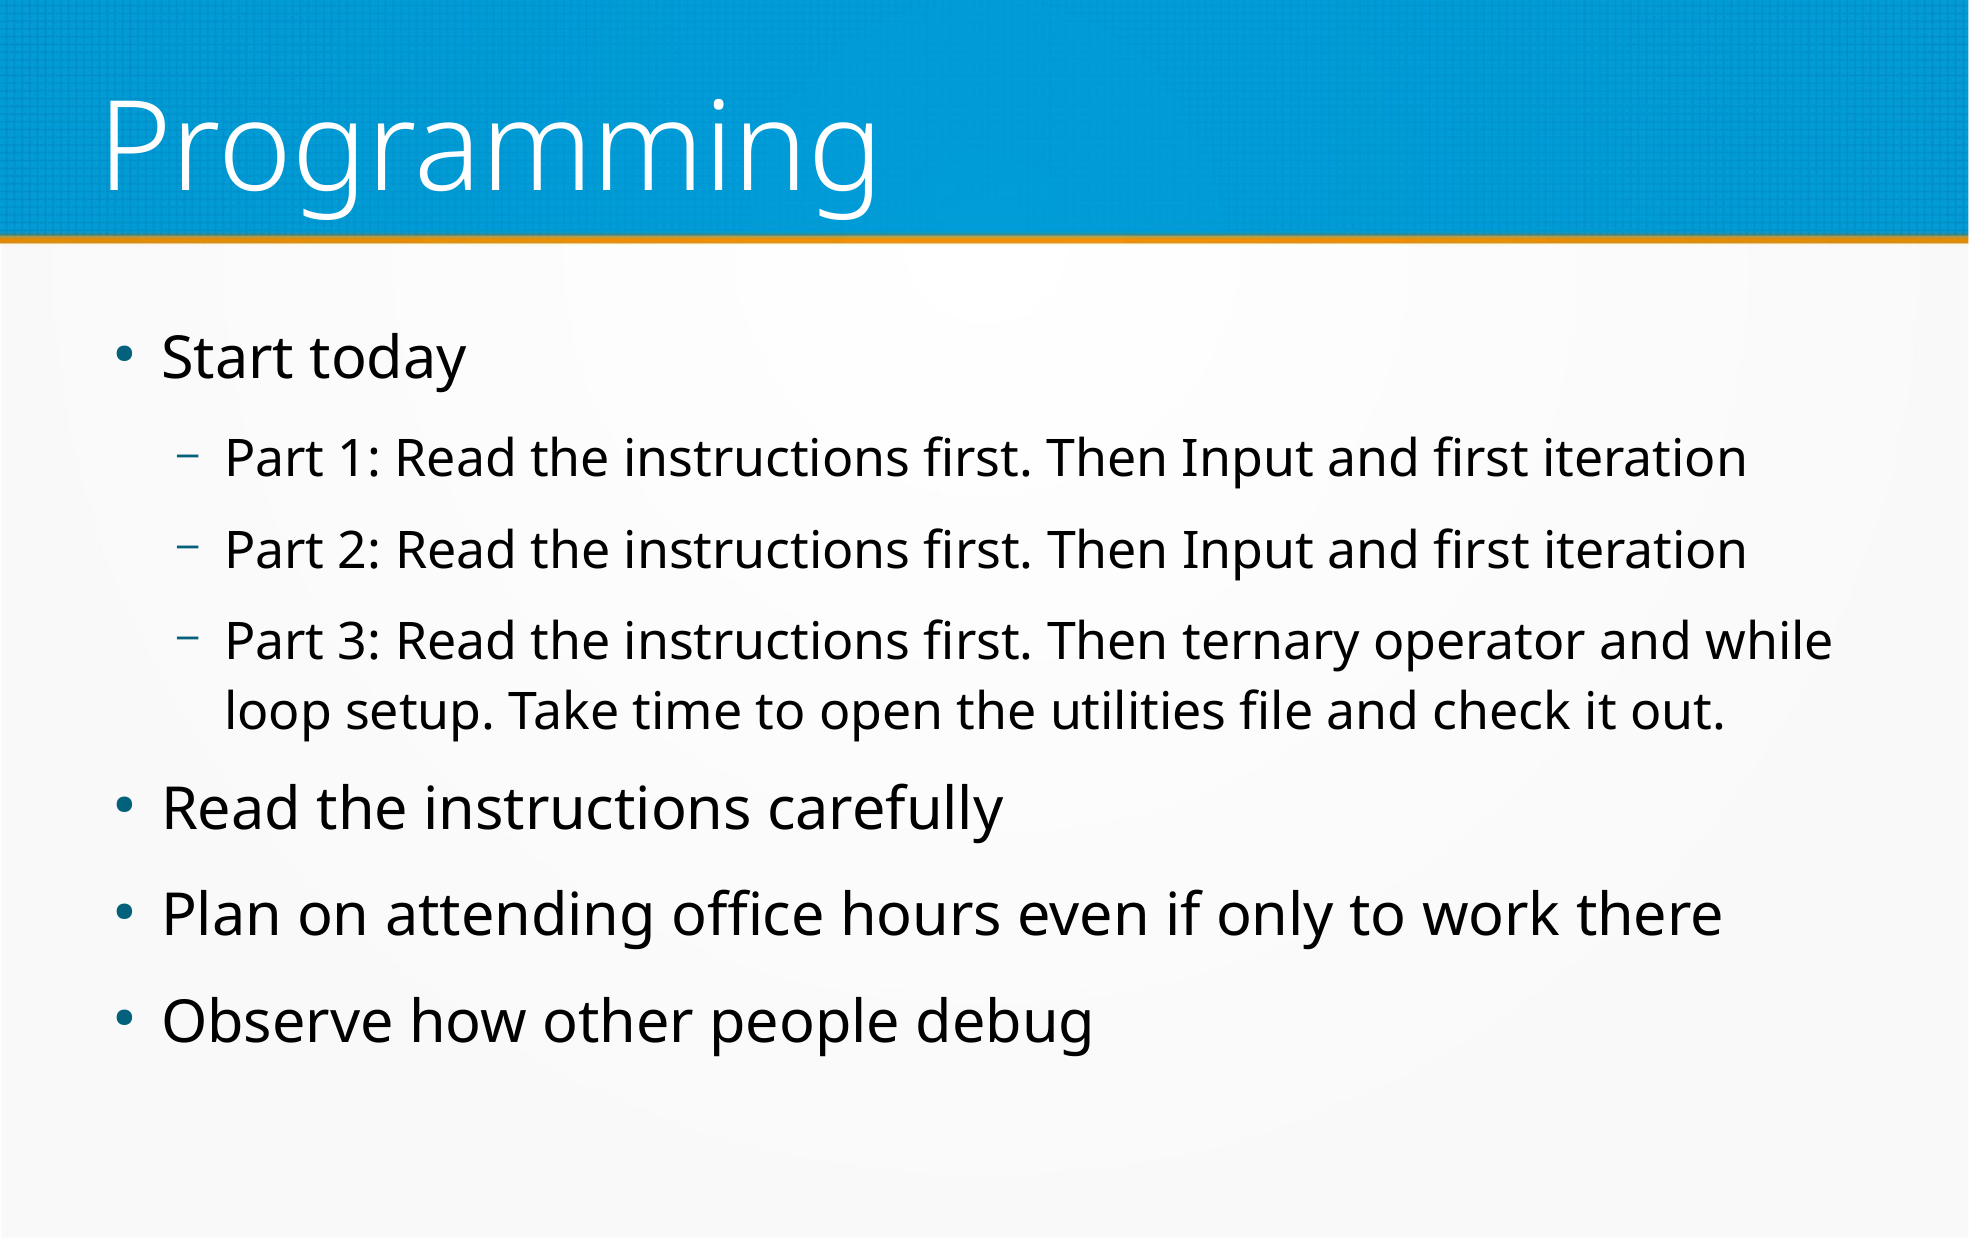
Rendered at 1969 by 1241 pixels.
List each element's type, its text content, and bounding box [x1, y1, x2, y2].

title Programming [98, 19, 1870, 227]
picture [0, 233, 1969, 1241]
list Start today Part 1: Read the instructions first. Then Input and first iteration Part 2: Read the instructions first. Then Input and first iteration Part 3: Read the instructions first. Then ternary operator and while loop setup. Take time to open the utilities file and check it out. Read the instructions carefully Plan on attending office hours even if only to work there Observe how other people debug [98, 315, 1861, 1081]
